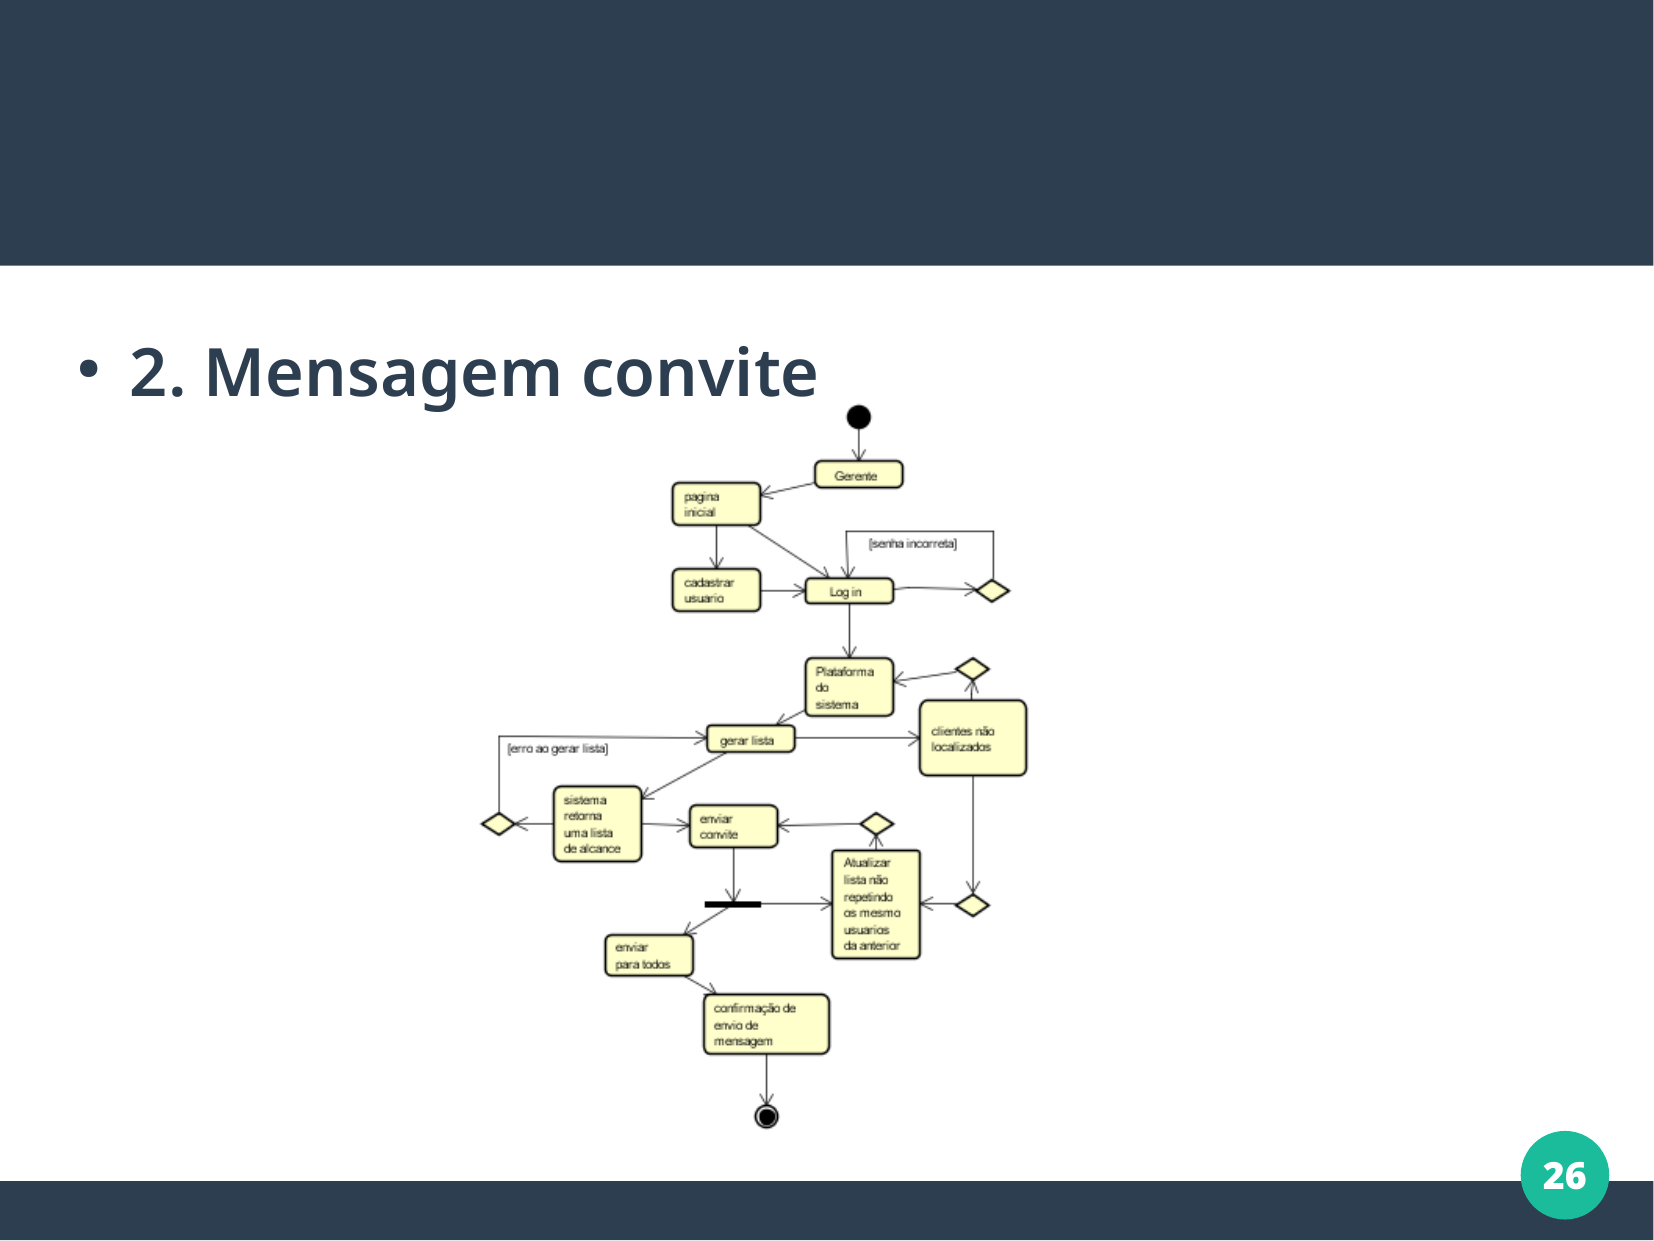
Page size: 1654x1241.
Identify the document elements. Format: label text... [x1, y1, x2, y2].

list 2. Mensagem convite [59, 324, 1595, 1152]
picture [472, 401, 1093, 1141]
